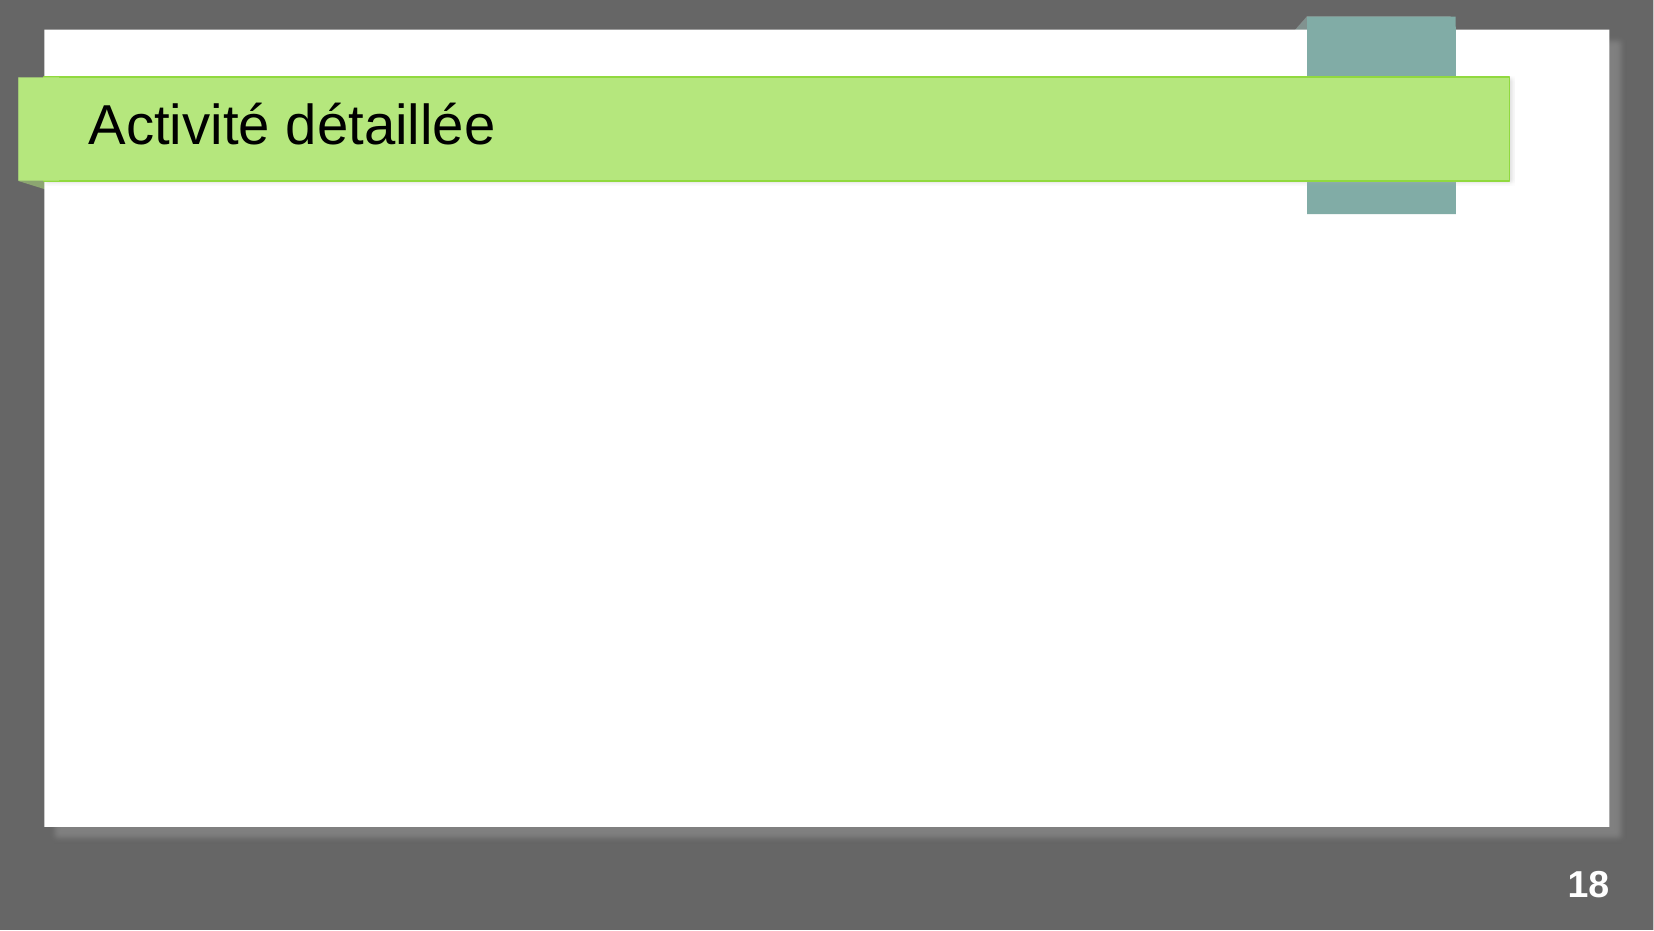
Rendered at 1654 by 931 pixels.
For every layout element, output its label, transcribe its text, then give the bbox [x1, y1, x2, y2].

title Activité détaillée [88, 73, 1506, 178]
text_box <numéro> [974, 856, 1625, 916]
